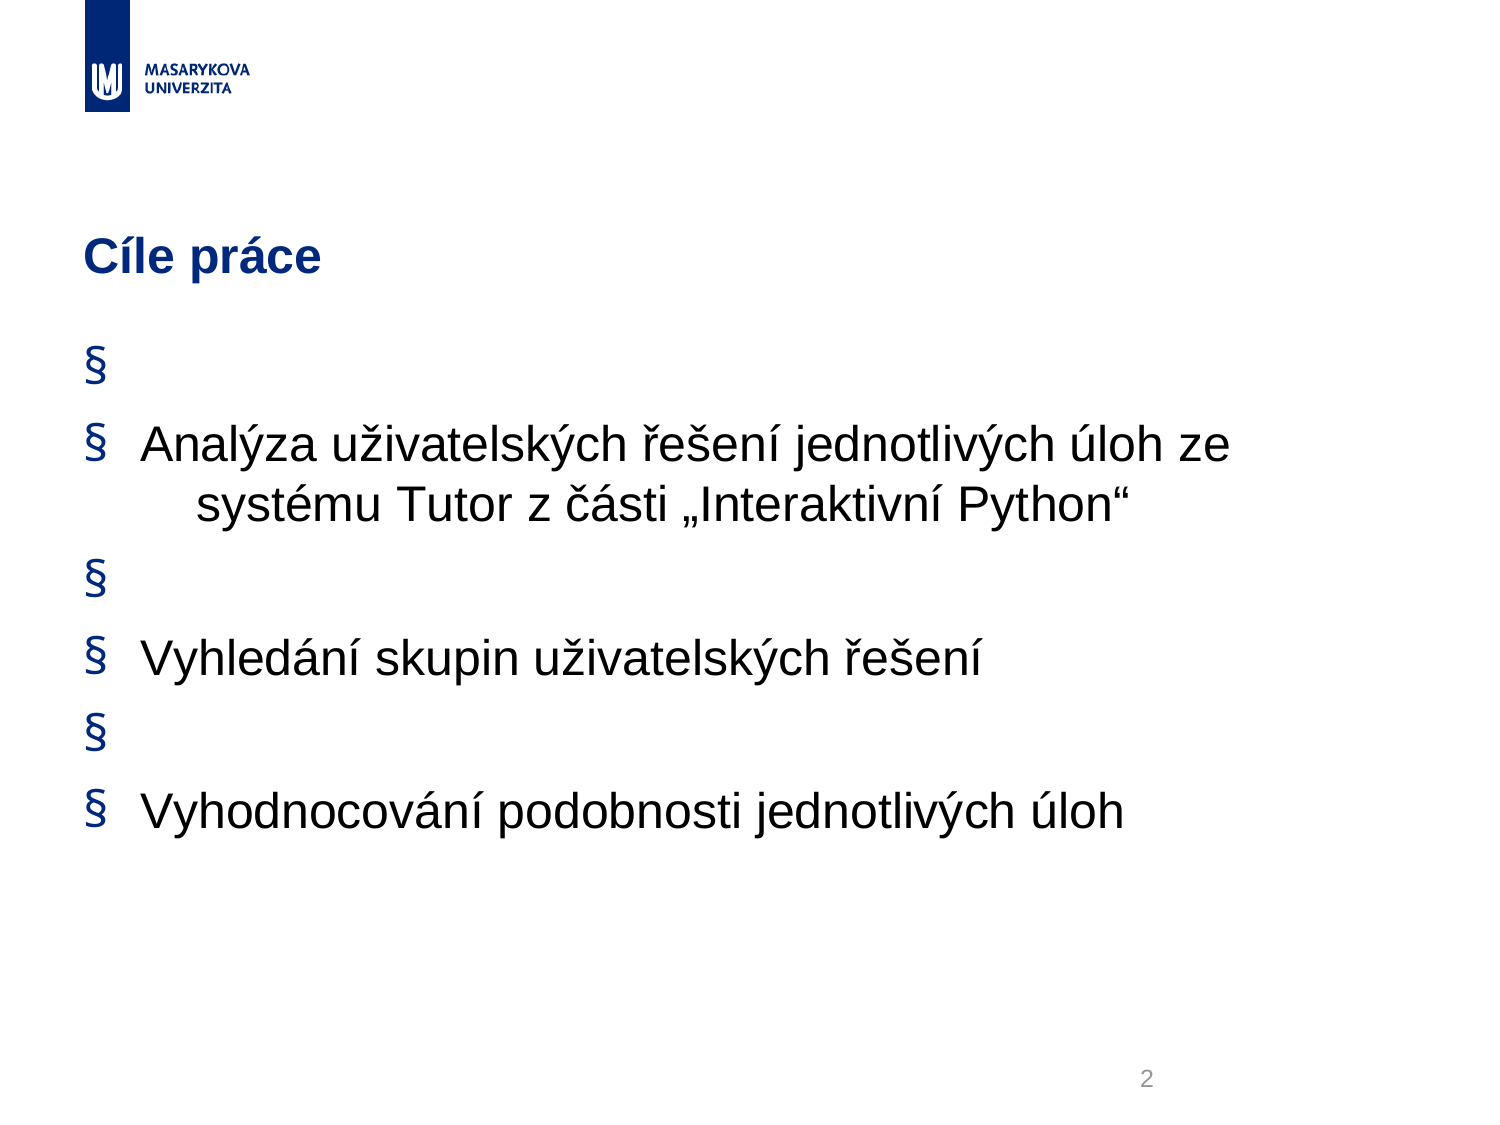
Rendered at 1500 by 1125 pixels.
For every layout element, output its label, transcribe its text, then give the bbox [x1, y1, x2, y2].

title Cíle práce [83, 184, 1411, 291]
list Analýza uživatelských řešení jednotlivých úloh ze systému Tutor z části „Interaktivní Python“ Vyhledání skupin uživatelských řešení Vyhodnocování podobnosti jednotlivých úloh [83, 331, 1410, 1007]
text_box 2 [1125, 1025, 1428, 1101]
